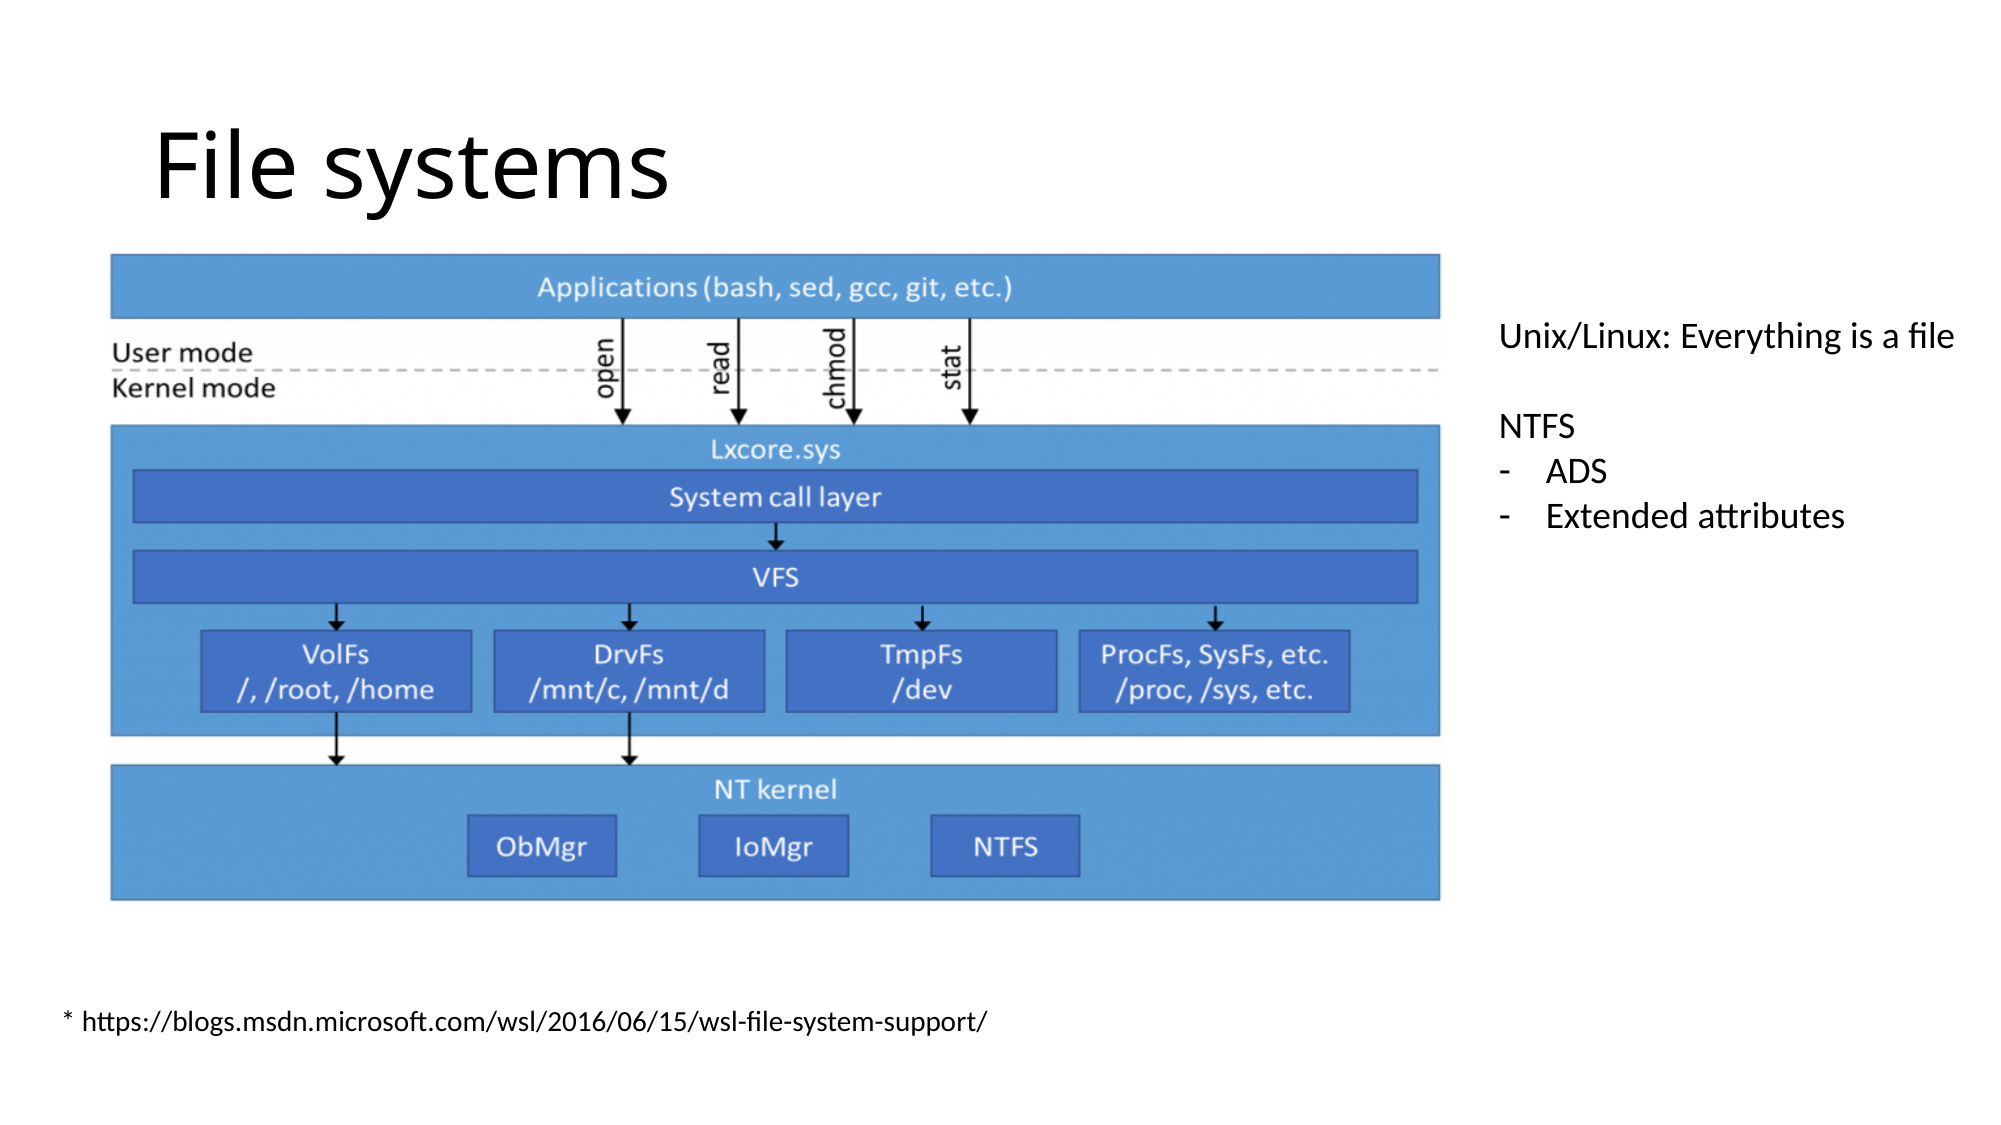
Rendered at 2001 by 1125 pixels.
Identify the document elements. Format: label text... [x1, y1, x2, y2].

title File systems [137, 59, 1863, 278]
text_box Unix/Linux: Everything is a file NTFS ADS Extended attributes [1483, 303, 1977, 546]
picture [106, 250, 1444, 910]
text_box * https://blogs.msdn.microsoft.com/wsl/2016/06/15/wsl-file-system-support/ [46, 995, 1046, 1045]
